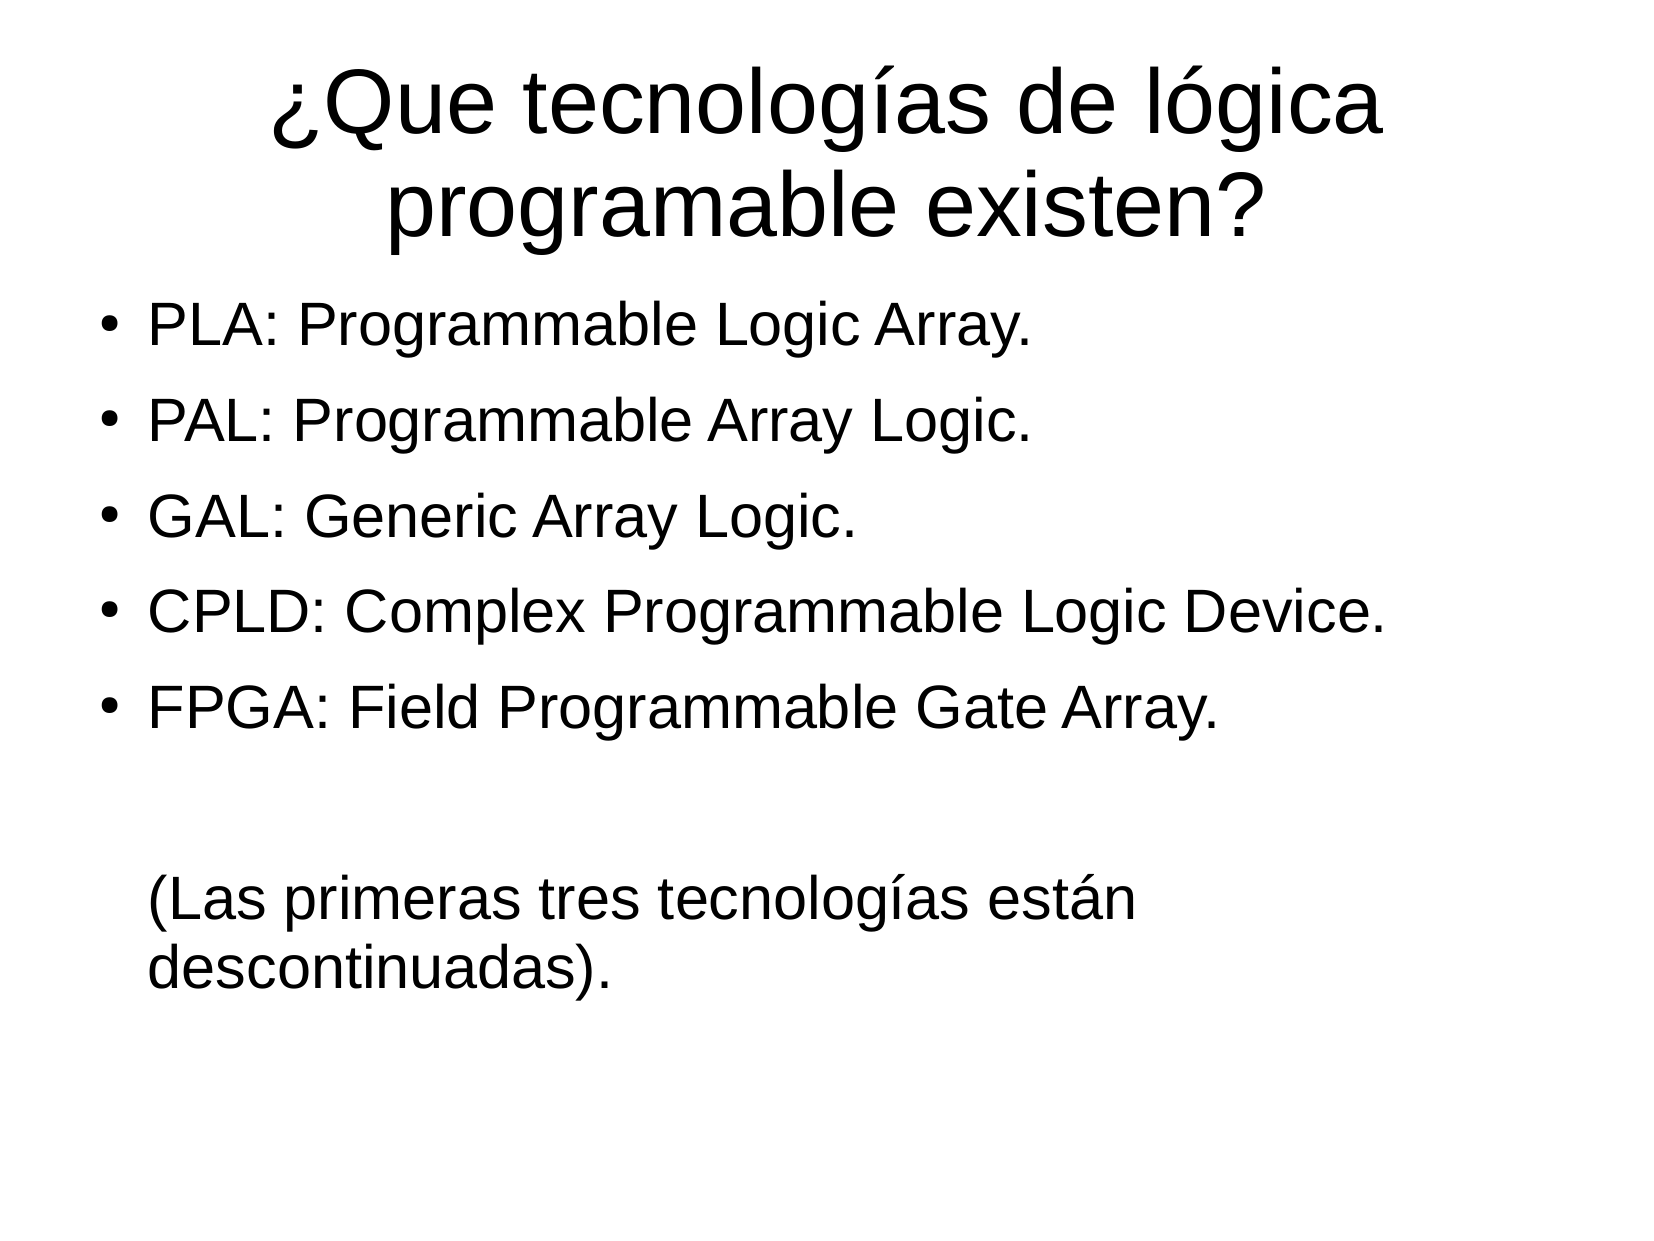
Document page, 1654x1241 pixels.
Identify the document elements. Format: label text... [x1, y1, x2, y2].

title ¿Que tecnologías de lógica programable existen? [82, 39, 1571, 267]
list PLA: Programmable Logic Array. PAL: Programmable Array Logic. GAL: Generic Array Logic. CPLD: Complex Programmable Logic Device. FPGA: Field Programmable Gate Array. (Las primeras tres tecnologías están descontinuadas). [82, 290, 1571, 1010]
